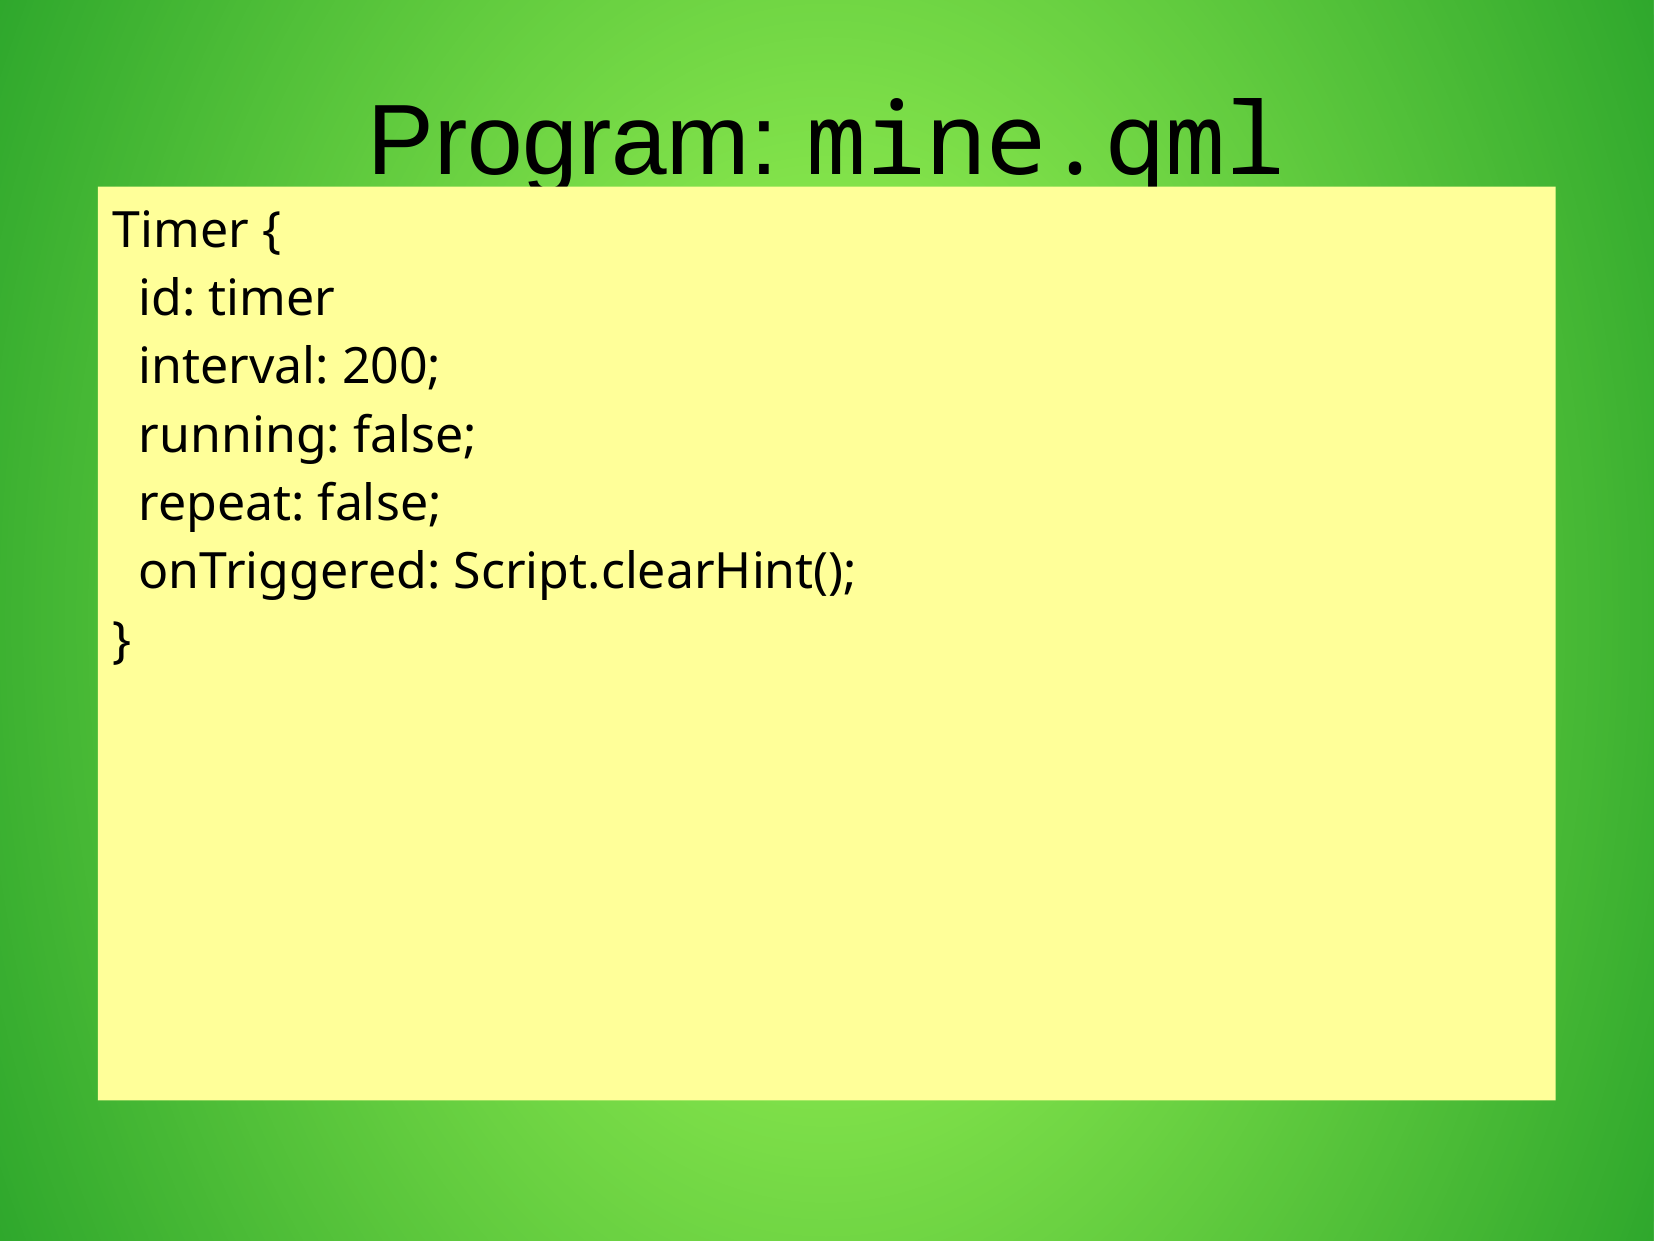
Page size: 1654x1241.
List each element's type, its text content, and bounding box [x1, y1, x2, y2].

text_box Timer { id: timer interval: 200; running: false; repeat: false; onTriggered: Script.clearHint(); } [97, 186, 1556, 1101]
text_box Program: mine.qml [316, 60, 1337, 186]
